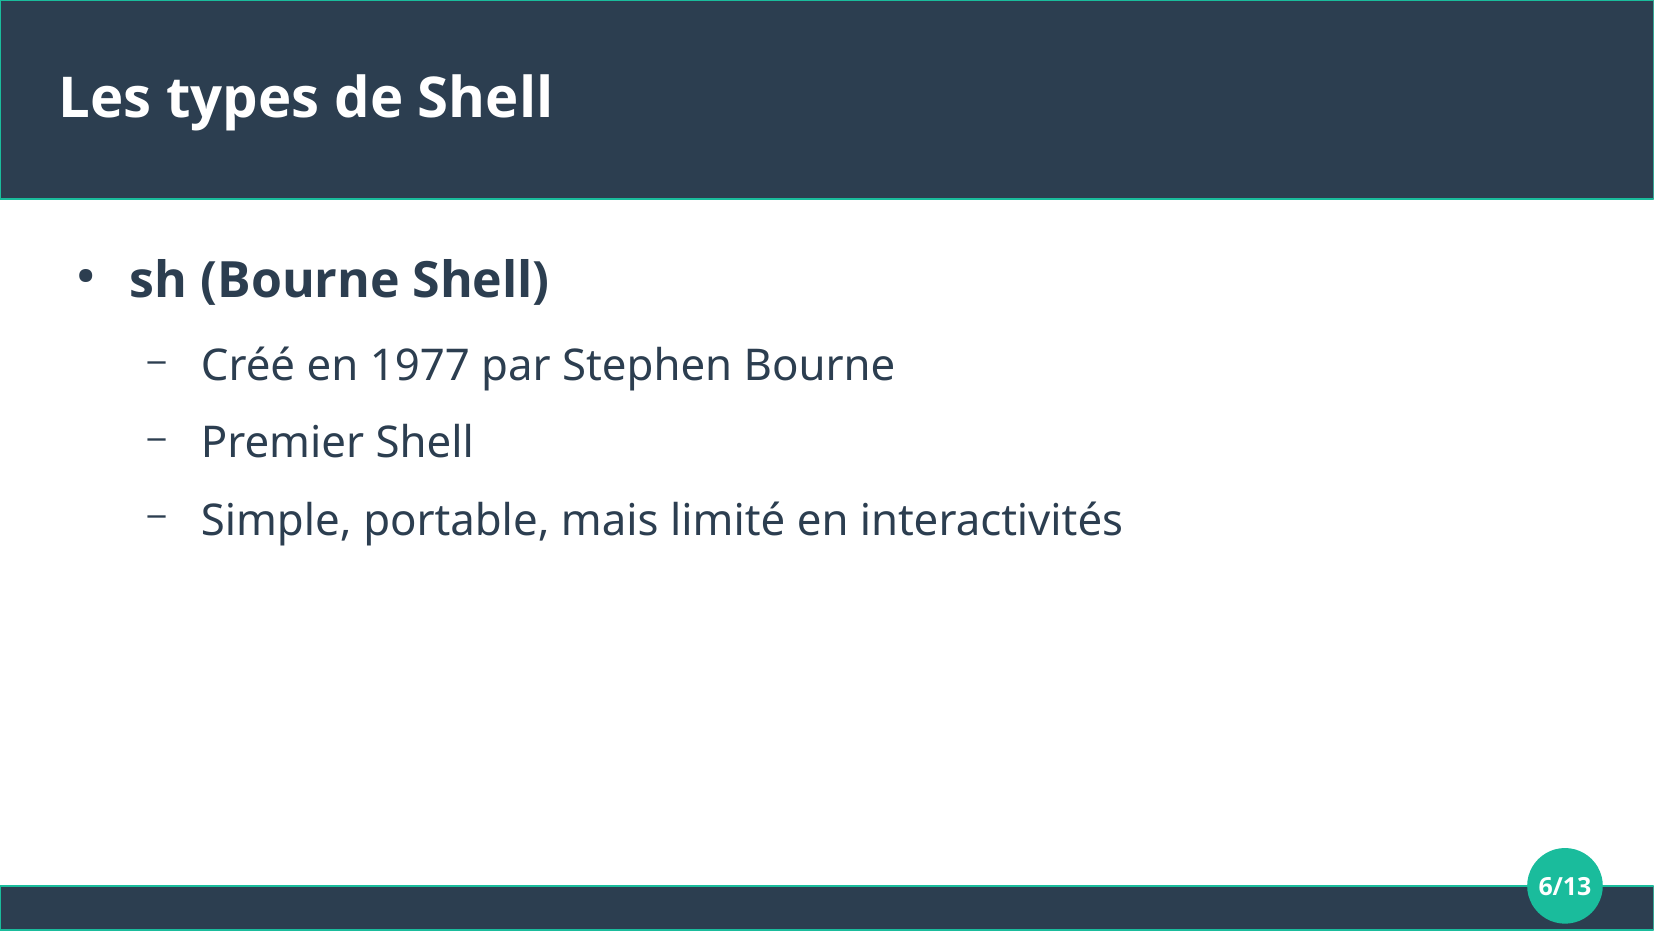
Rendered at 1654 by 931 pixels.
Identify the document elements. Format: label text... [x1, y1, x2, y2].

list sh (Bourne Shell) Créé en 1977 par Stephen Bourne Premier Shell Simple, portable, mais limité en interactivités [59, 243, 1595, 864]
title Les types de Shell [59, 37, 1595, 155]
